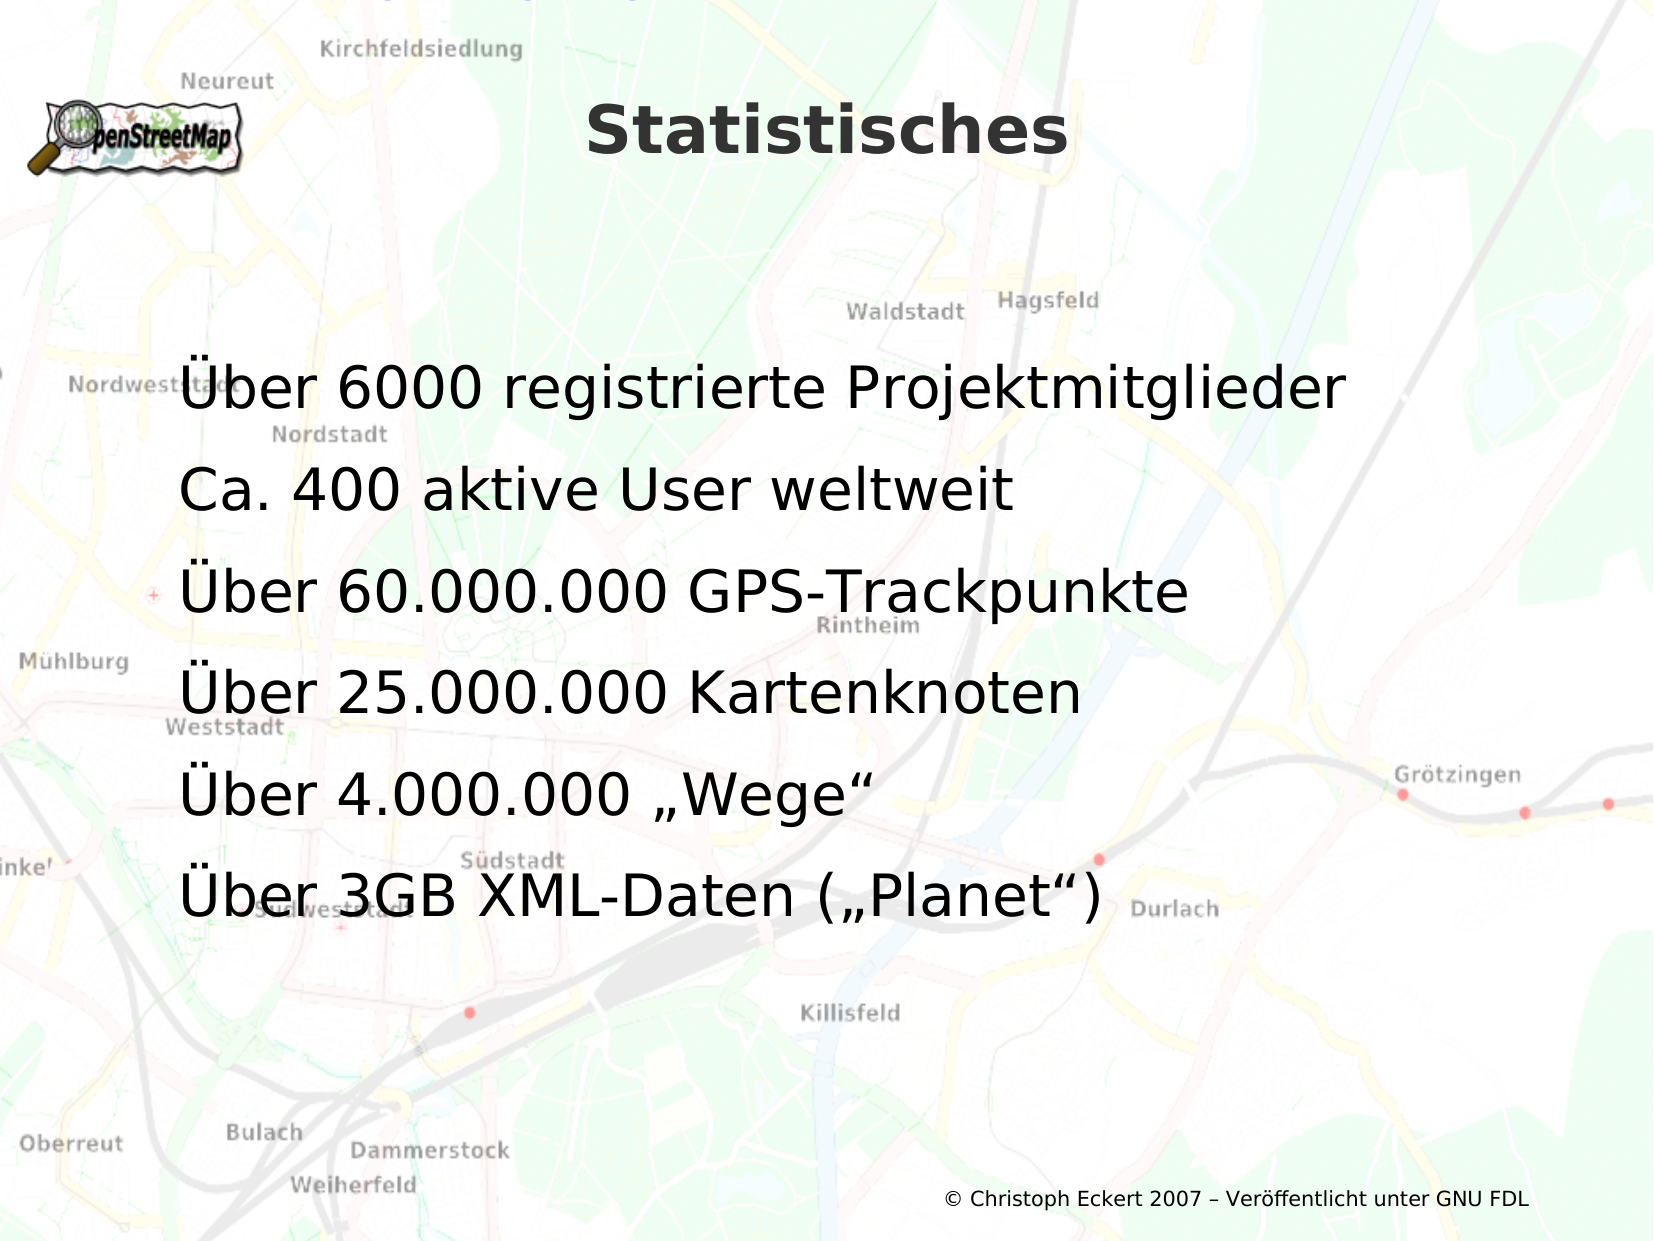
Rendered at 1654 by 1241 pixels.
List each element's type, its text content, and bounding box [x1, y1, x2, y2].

picture [0, 0, 1653, 1241]
text_box Über 6000 registrierte Projektmitglieder Ca. 400 aktive User weltweit Über 60.000.000 GPS-Trackpunkte Über 25.000.000 Kartenknoten Über 4.000.000 „Wege“ Über 3GB XML-Daten („Planet“) [178, 335, 1570, 917]
title Statistisches [121, 91, 1534, 299]
